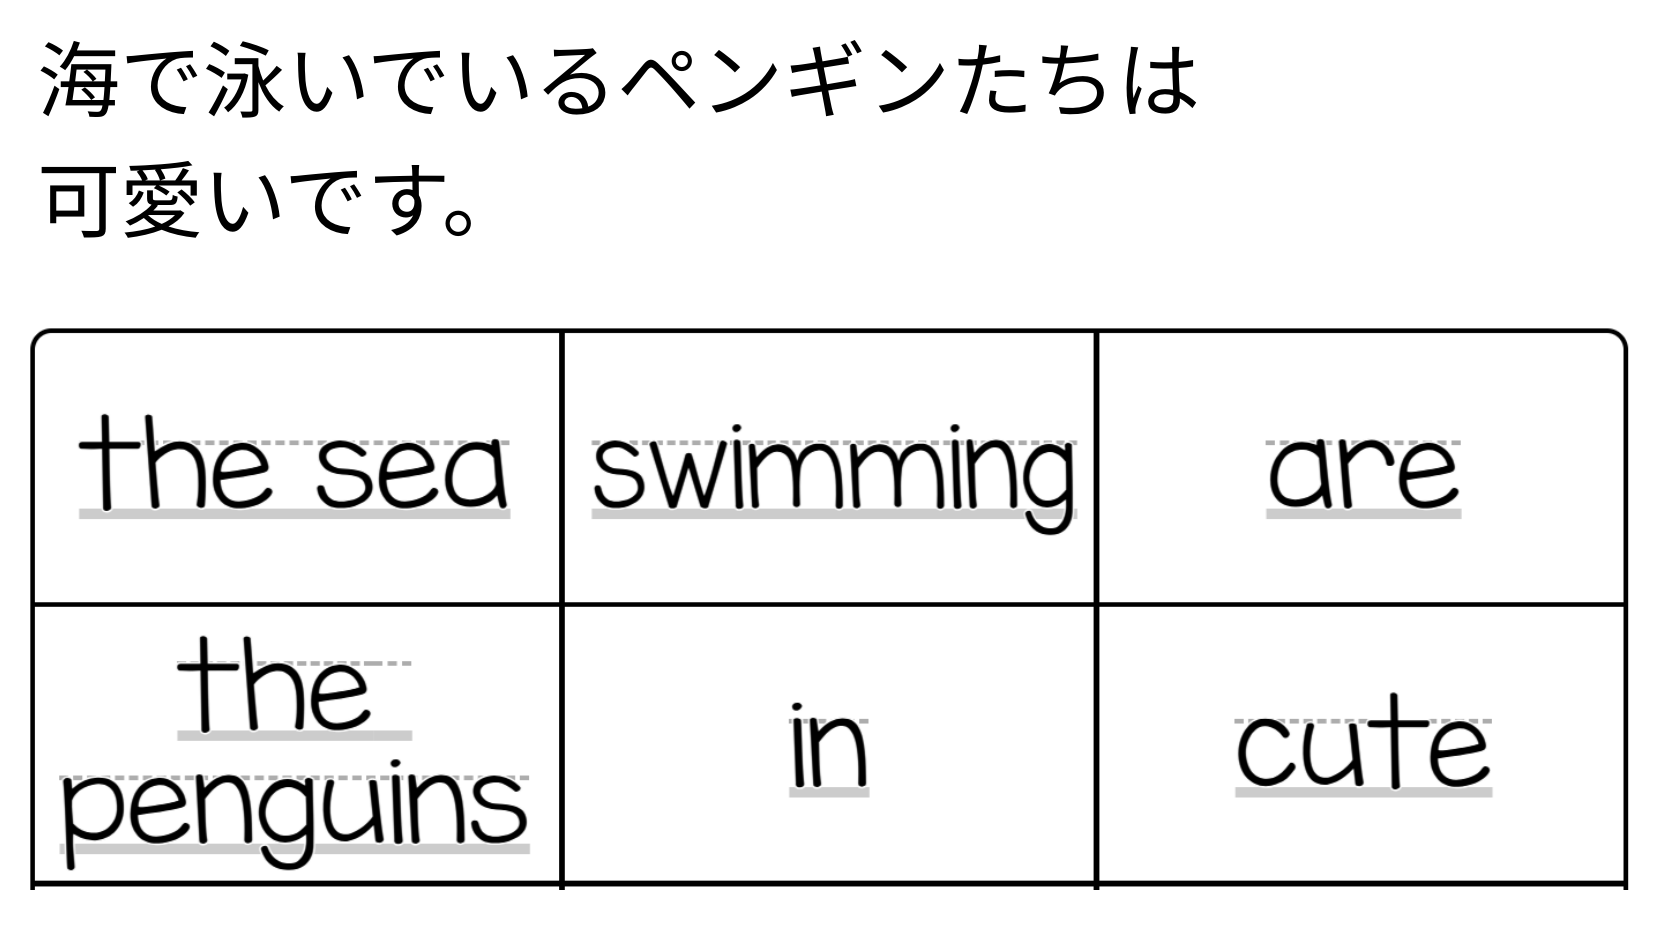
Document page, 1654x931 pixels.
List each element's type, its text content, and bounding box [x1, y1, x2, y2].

title 海で泳いでいるペンギンたちは 可愛いです。 [37, 19, 1613, 252]
picture [20, 325, 1634, 890]
